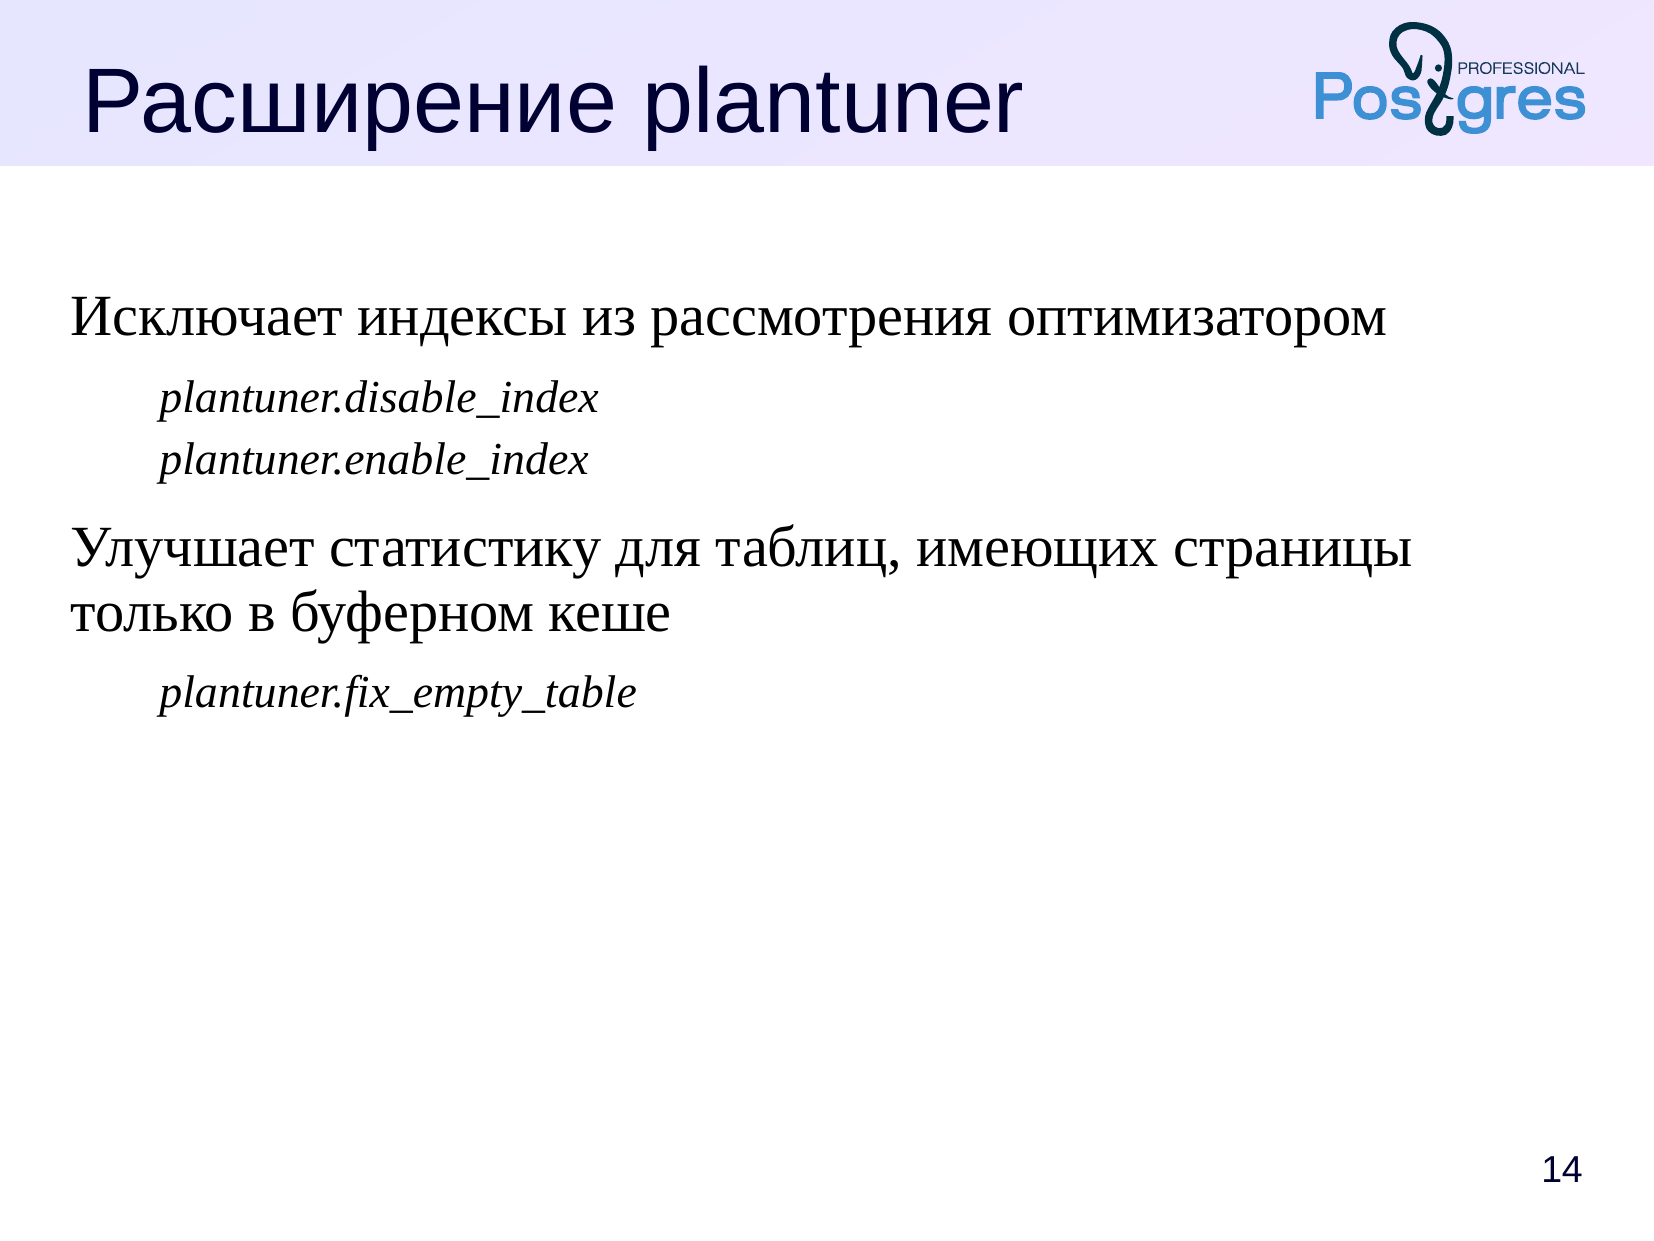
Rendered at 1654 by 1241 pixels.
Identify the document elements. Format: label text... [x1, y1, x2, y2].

list Исключает индексы из рассмотрения оптимизатором plantuner.disable_index plantuner.enable_index Улучшает статистику для таблиц, имеющих страницы только в буферном кеше plantuner.fix_empty_table [70, 283, 1583, 1134]
title Расширение plantuner [82, 49, 1252, 153]
